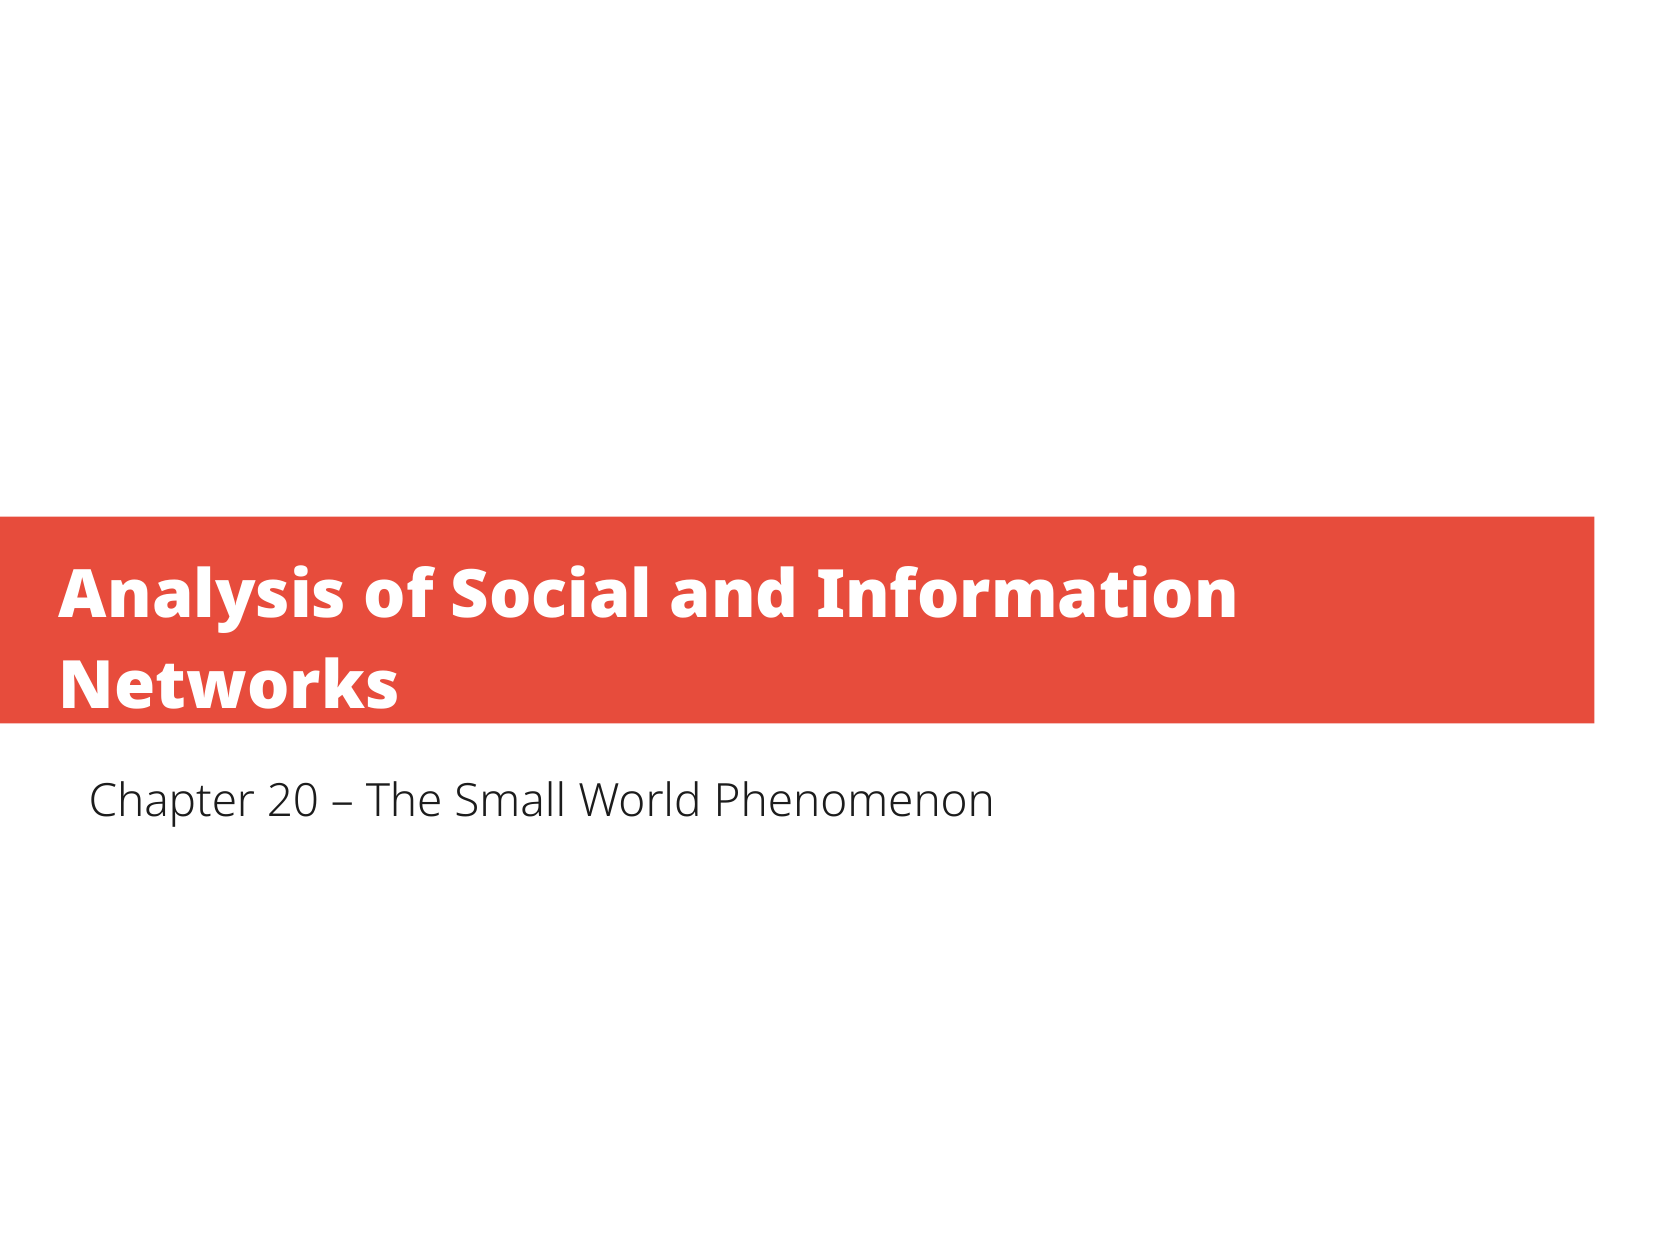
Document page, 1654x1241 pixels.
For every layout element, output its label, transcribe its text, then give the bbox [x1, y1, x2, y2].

subtitle Chapter 20 – The Small World Phenomenon [88, 767, 1595, 1182]
title Analysis of Social and Information Networks [59, 546, 1595, 694]
